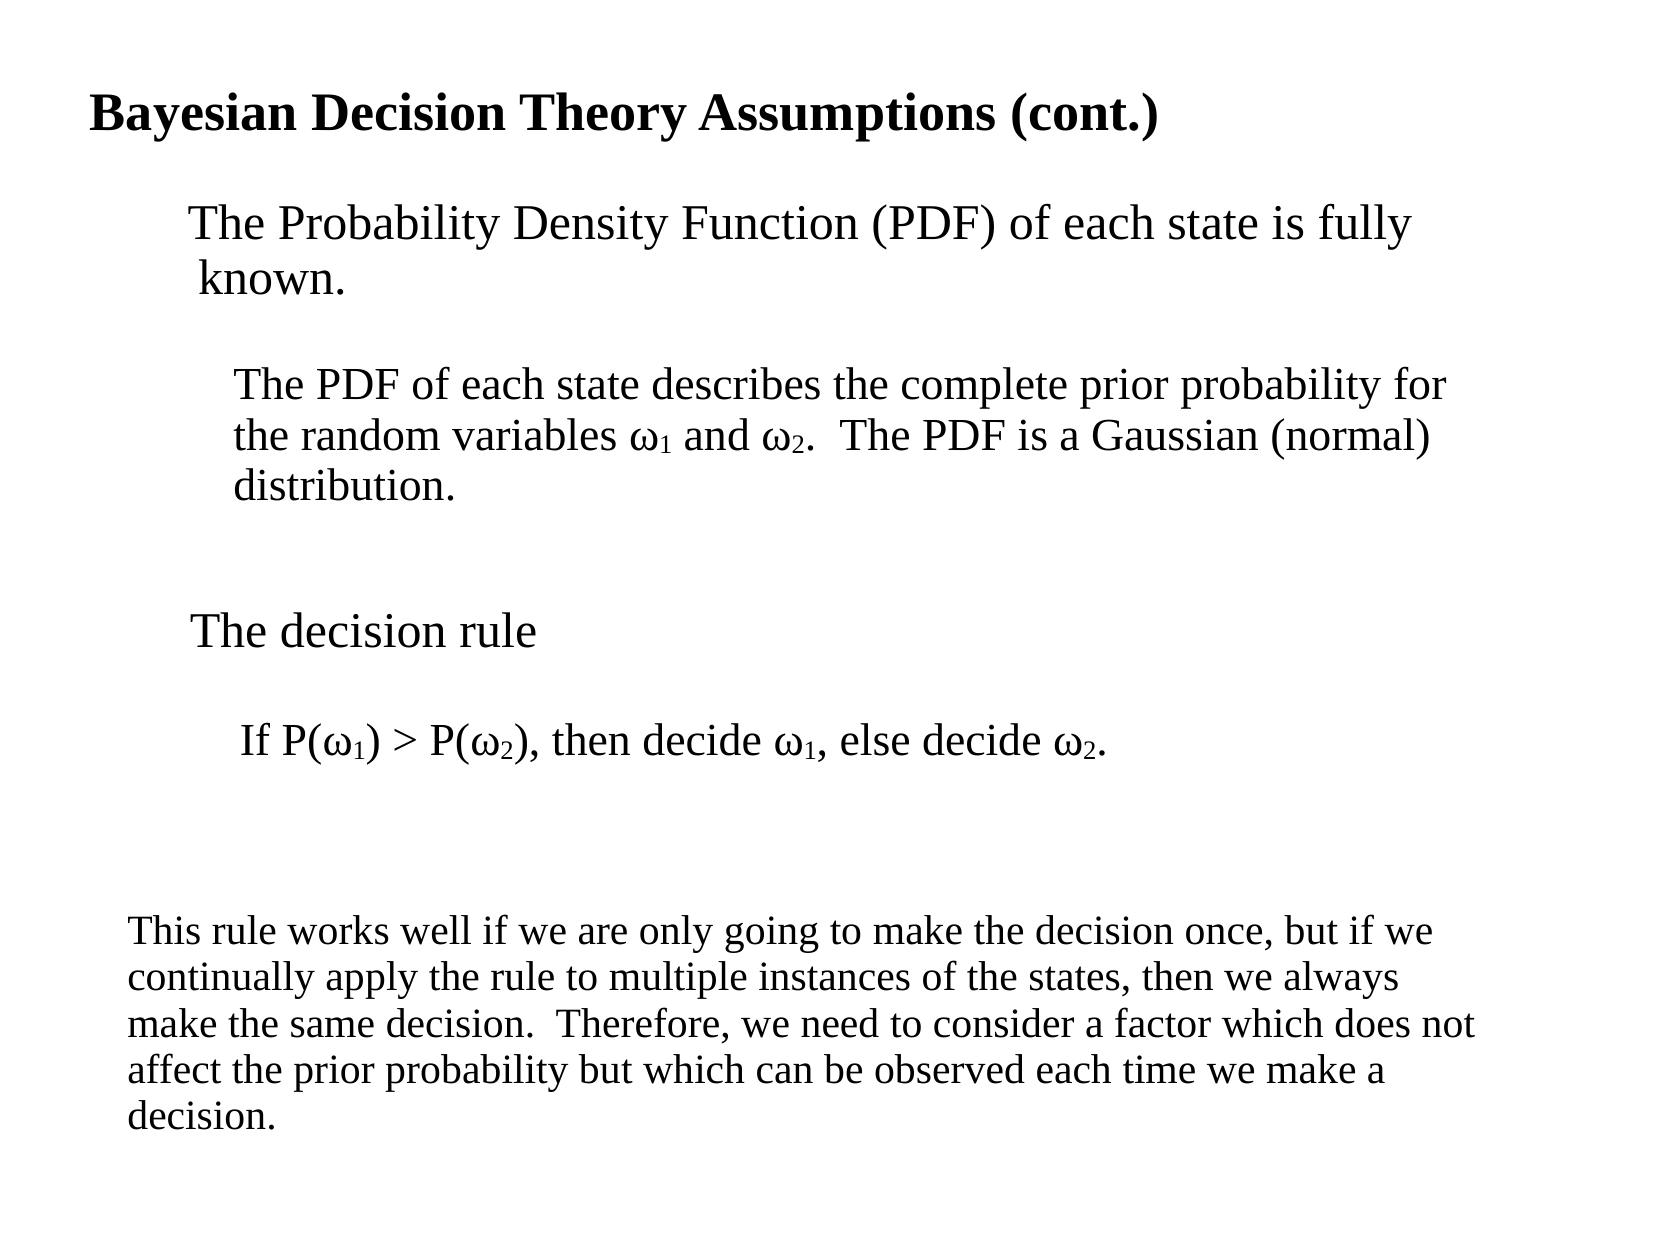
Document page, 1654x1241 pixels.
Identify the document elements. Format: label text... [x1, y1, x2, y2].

text_box This rule works well if we are only going to make the decision once, but if we continually apply the rule to multiple instances of the states, then we always make the same decision. Therefore, we need to consider a factor which does not affect the prior probability but which can be observed each time we make a decision. [112, 900, 1492, 1148]
text_box The decision rule [150, 595, 553, 666]
text_box Bayesian Decision Theory Assumptions (cont.) [75, 75, 1176, 151]
text_box If P(ω1) > P(ω2), then decide ω1, else decide ω2. [225, 707, 1123, 789]
text_box The Probability Density Function (PDF) of each state is fully known. [112, 187, 1613, 314]
text_box The PDF of each state describes the complete prior probability for the random variables ω1 and ω2. The PDF is a Gaussian (normal) distribution. [218, 351, 1463, 535]
